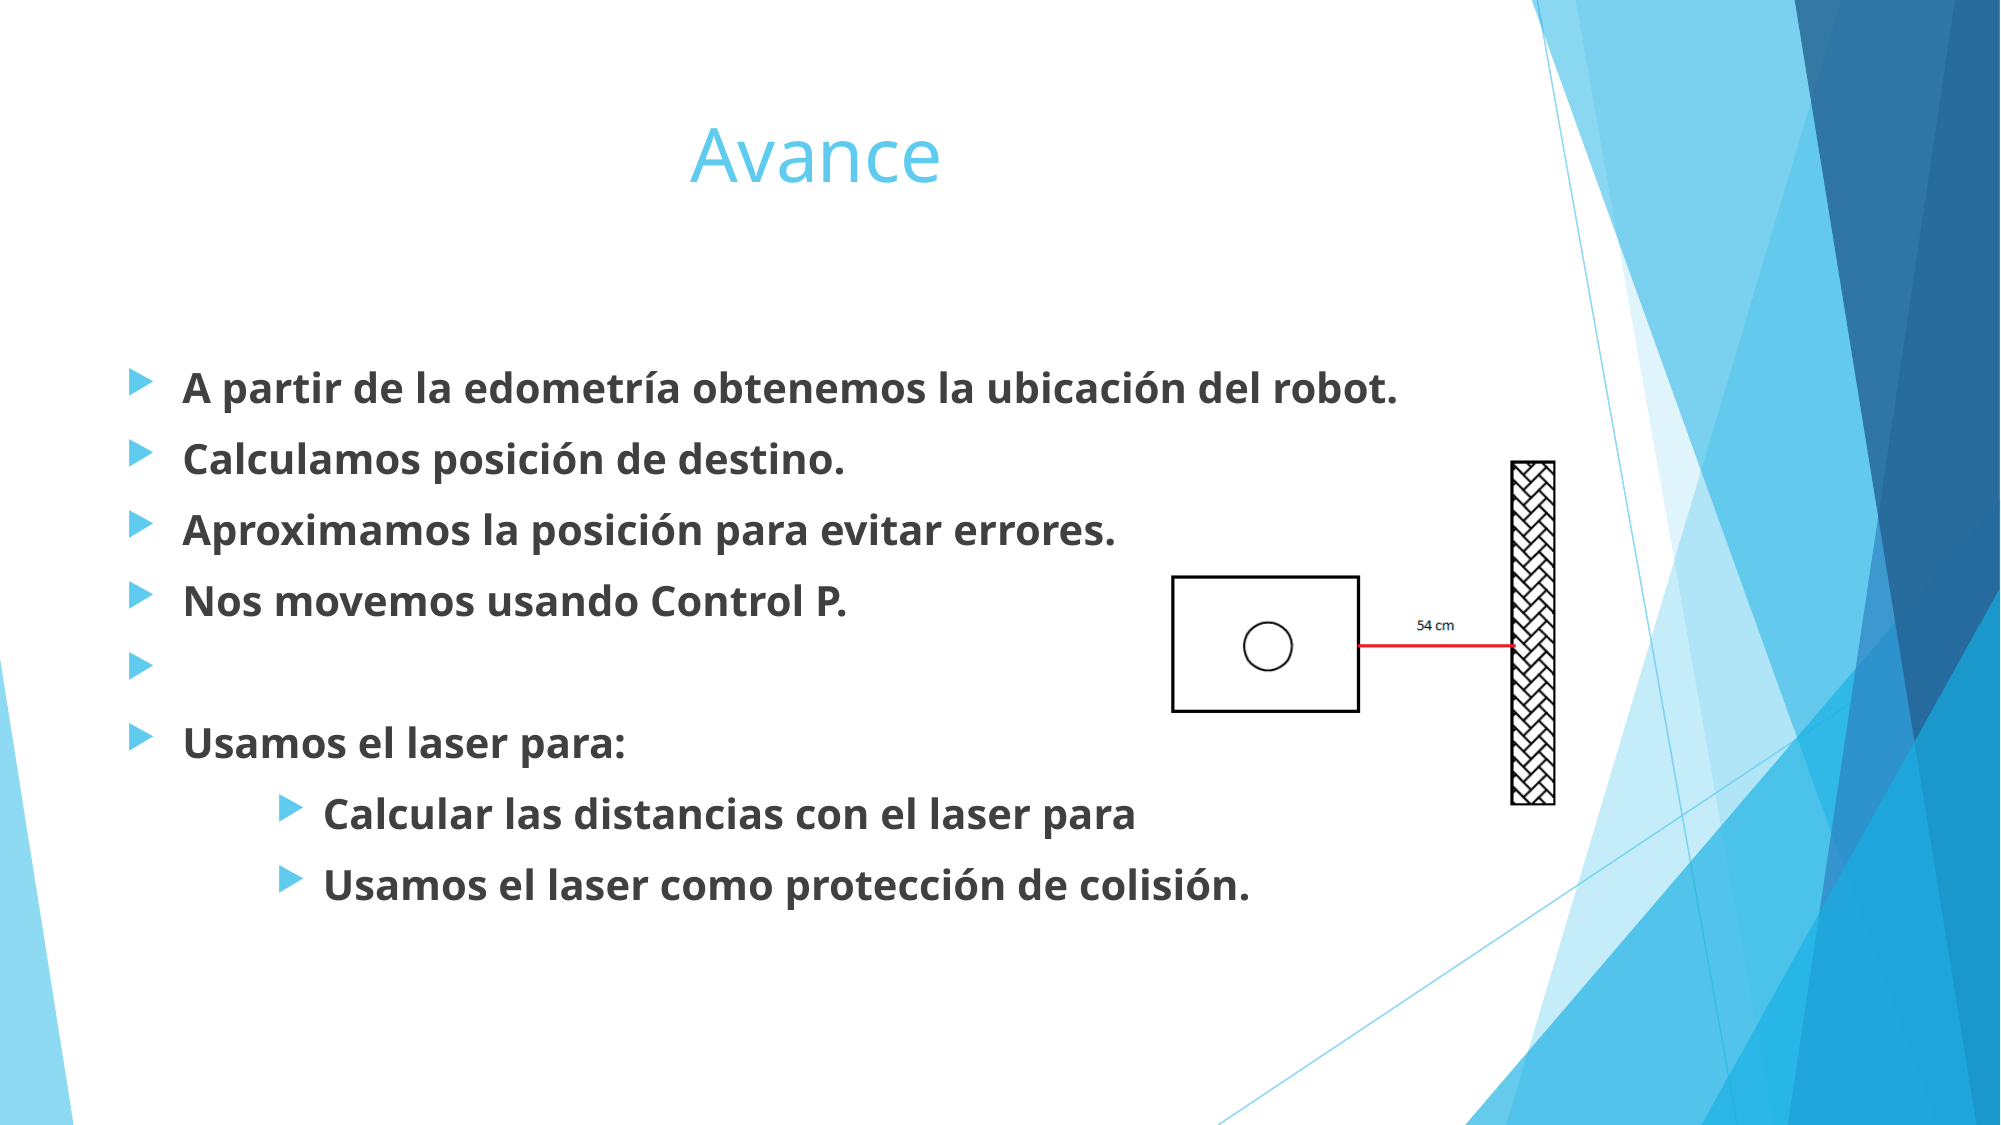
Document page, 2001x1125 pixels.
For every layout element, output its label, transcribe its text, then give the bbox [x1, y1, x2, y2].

picture [1138, 410, 1578, 857]
list A partir de la edometría obtenemos la ubicación del robot. Calculamos posición de destino. Aproximamos la posición para evitar errores. Nos movemos usando Control P. Usamos el laser para: Calcular las distancias con el laser para los movimientos. Usamos el laser como protección de colisión. [111, 354, 1522, 992]
title Avance [111, 99, 1522, 317]
